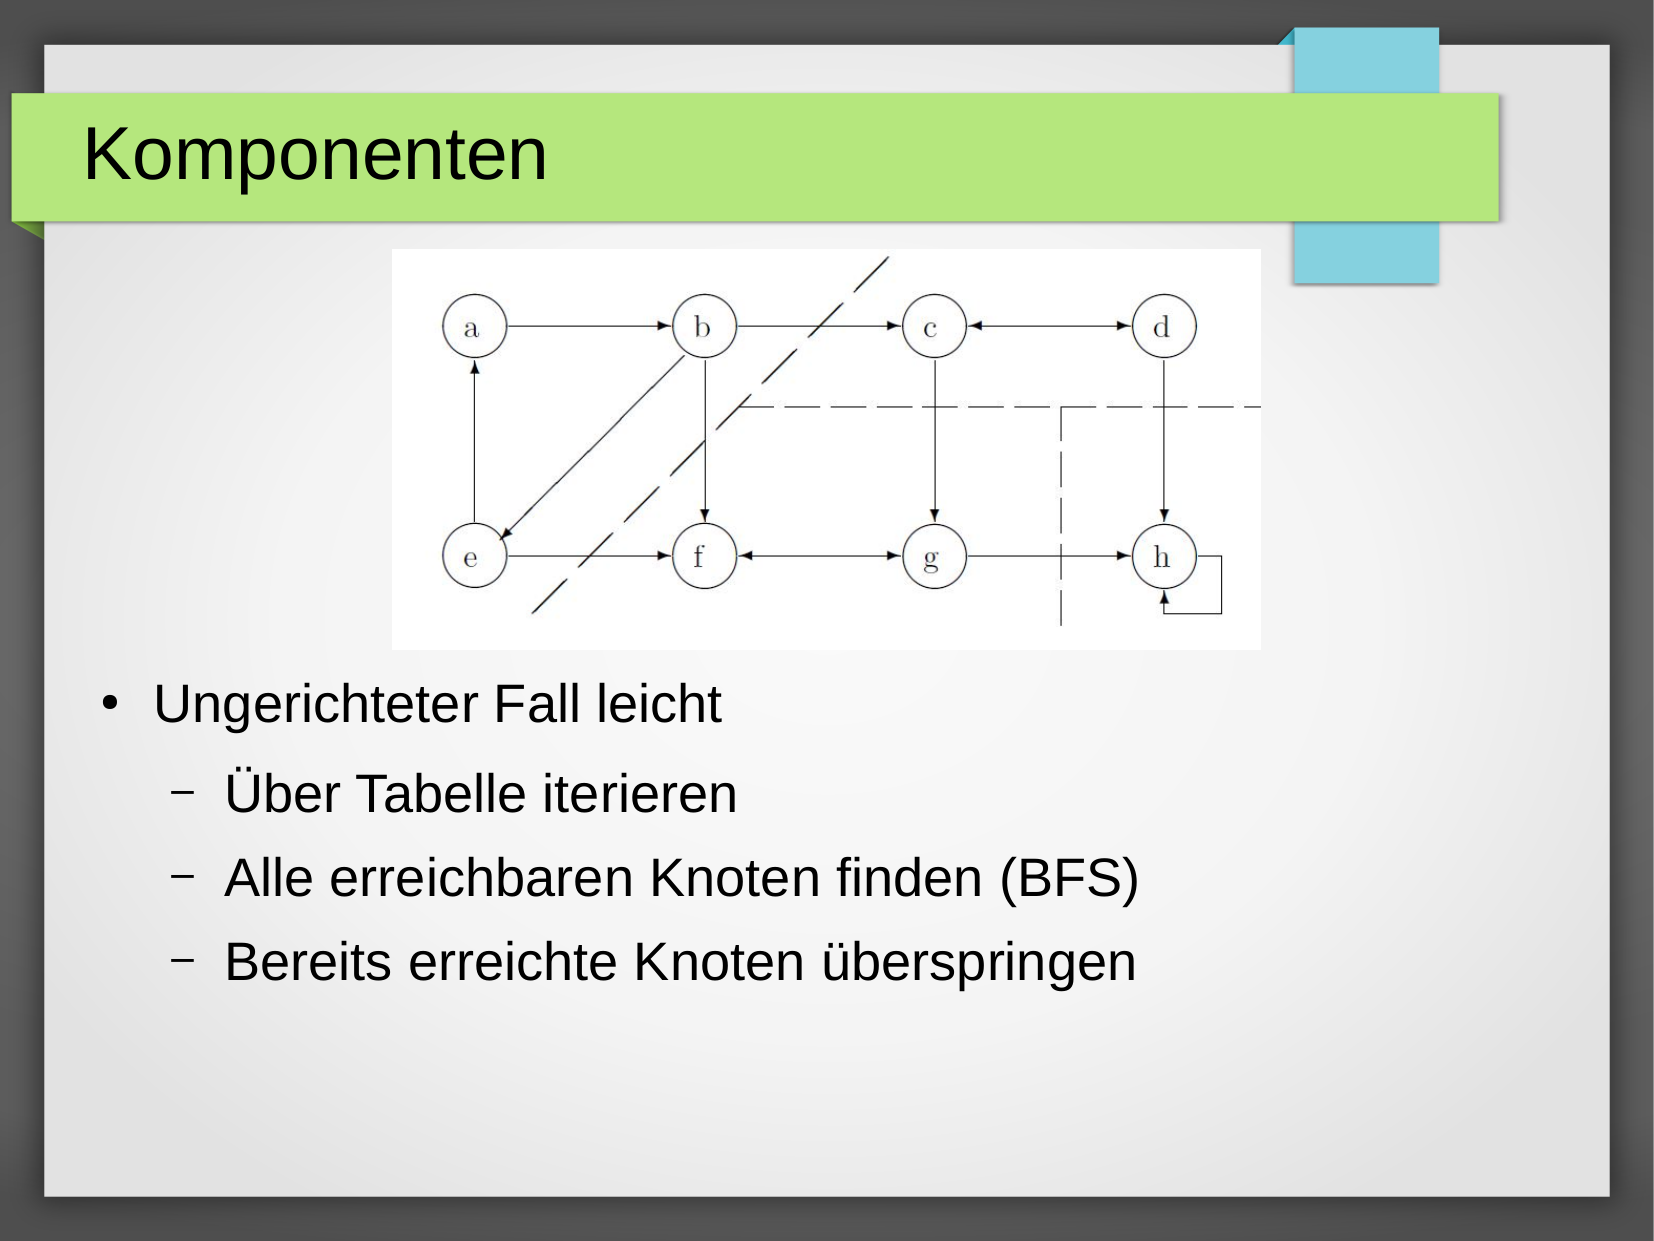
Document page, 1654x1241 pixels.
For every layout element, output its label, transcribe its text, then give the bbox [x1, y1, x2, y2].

list Ungerichteter Fall leicht Über Tabelle iterieren Alle erreichbaren Knoten finden (BFS) Bereits erreichte Knoten überspringen [82, 673, 1571, 1111]
picture [0, 0, 1654, 1241]
title Komponenten [82, 94, 1264, 213]
